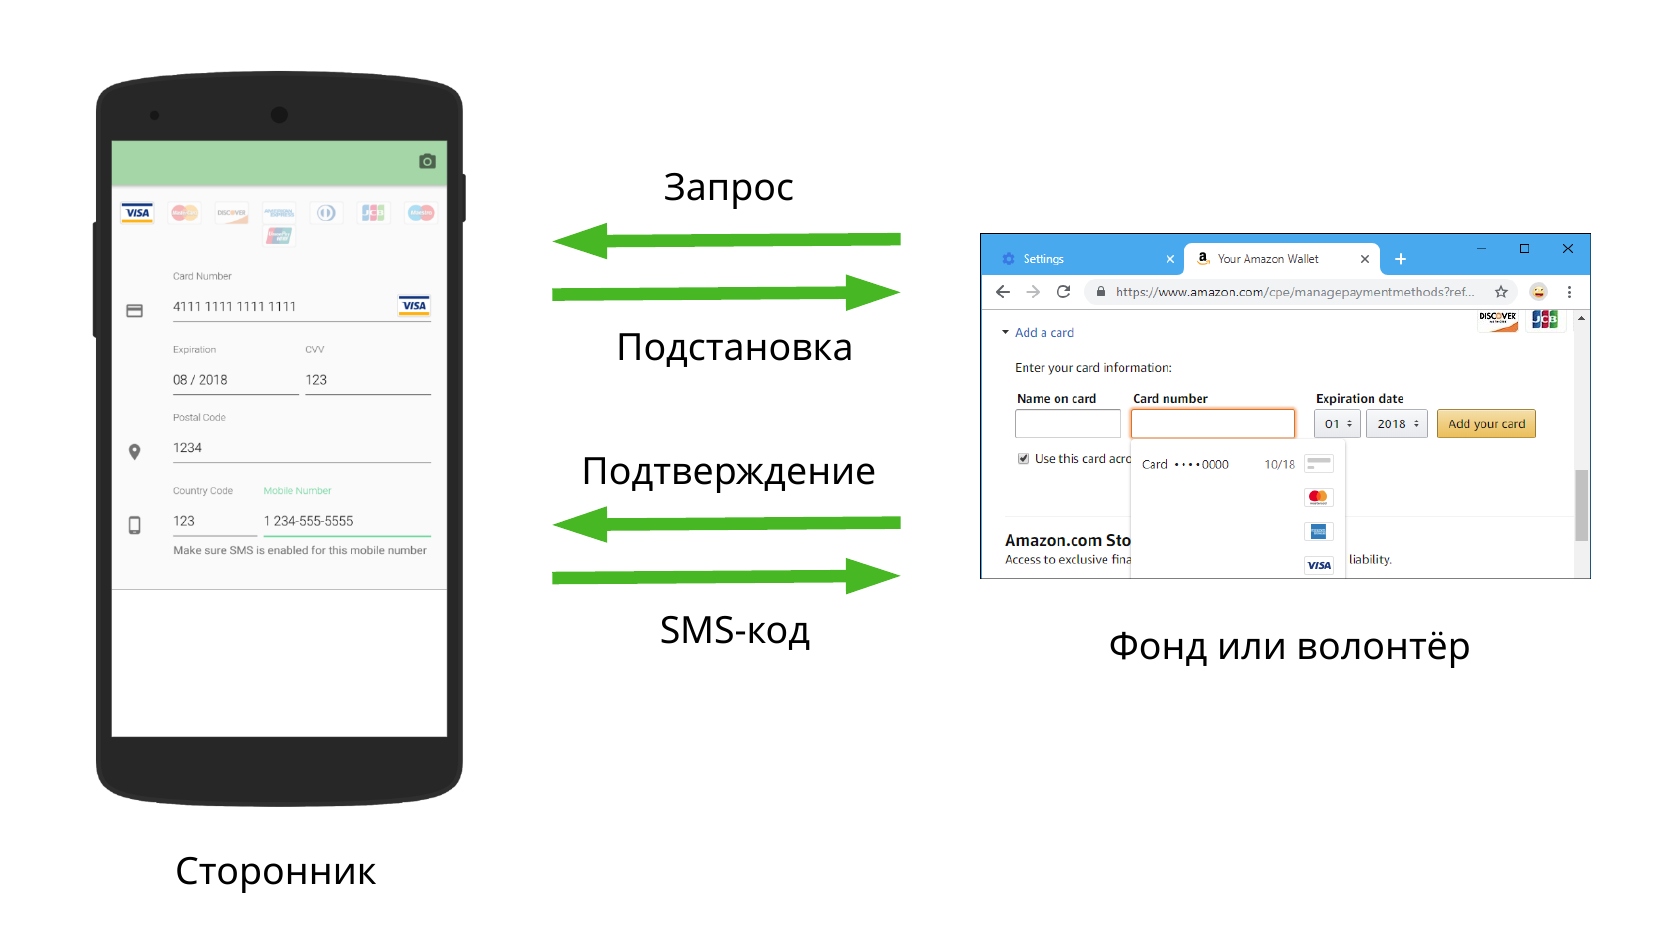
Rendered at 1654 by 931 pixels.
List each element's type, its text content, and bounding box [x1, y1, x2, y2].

picture [91, 70, 466, 807]
text_box SMS-код [600, 599, 871, 660]
text_box Подтверждение [594, 439, 865, 500]
text_box Запрос [594, 156, 865, 217]
picture [980, 233, 1591, 579]
text_box Сторонник [65, 825, 486, 916]
text_box Фонд или волонтёр [1080, 600, 1501, 691]
text_box Подстановка [600, 315, 871, 376]
